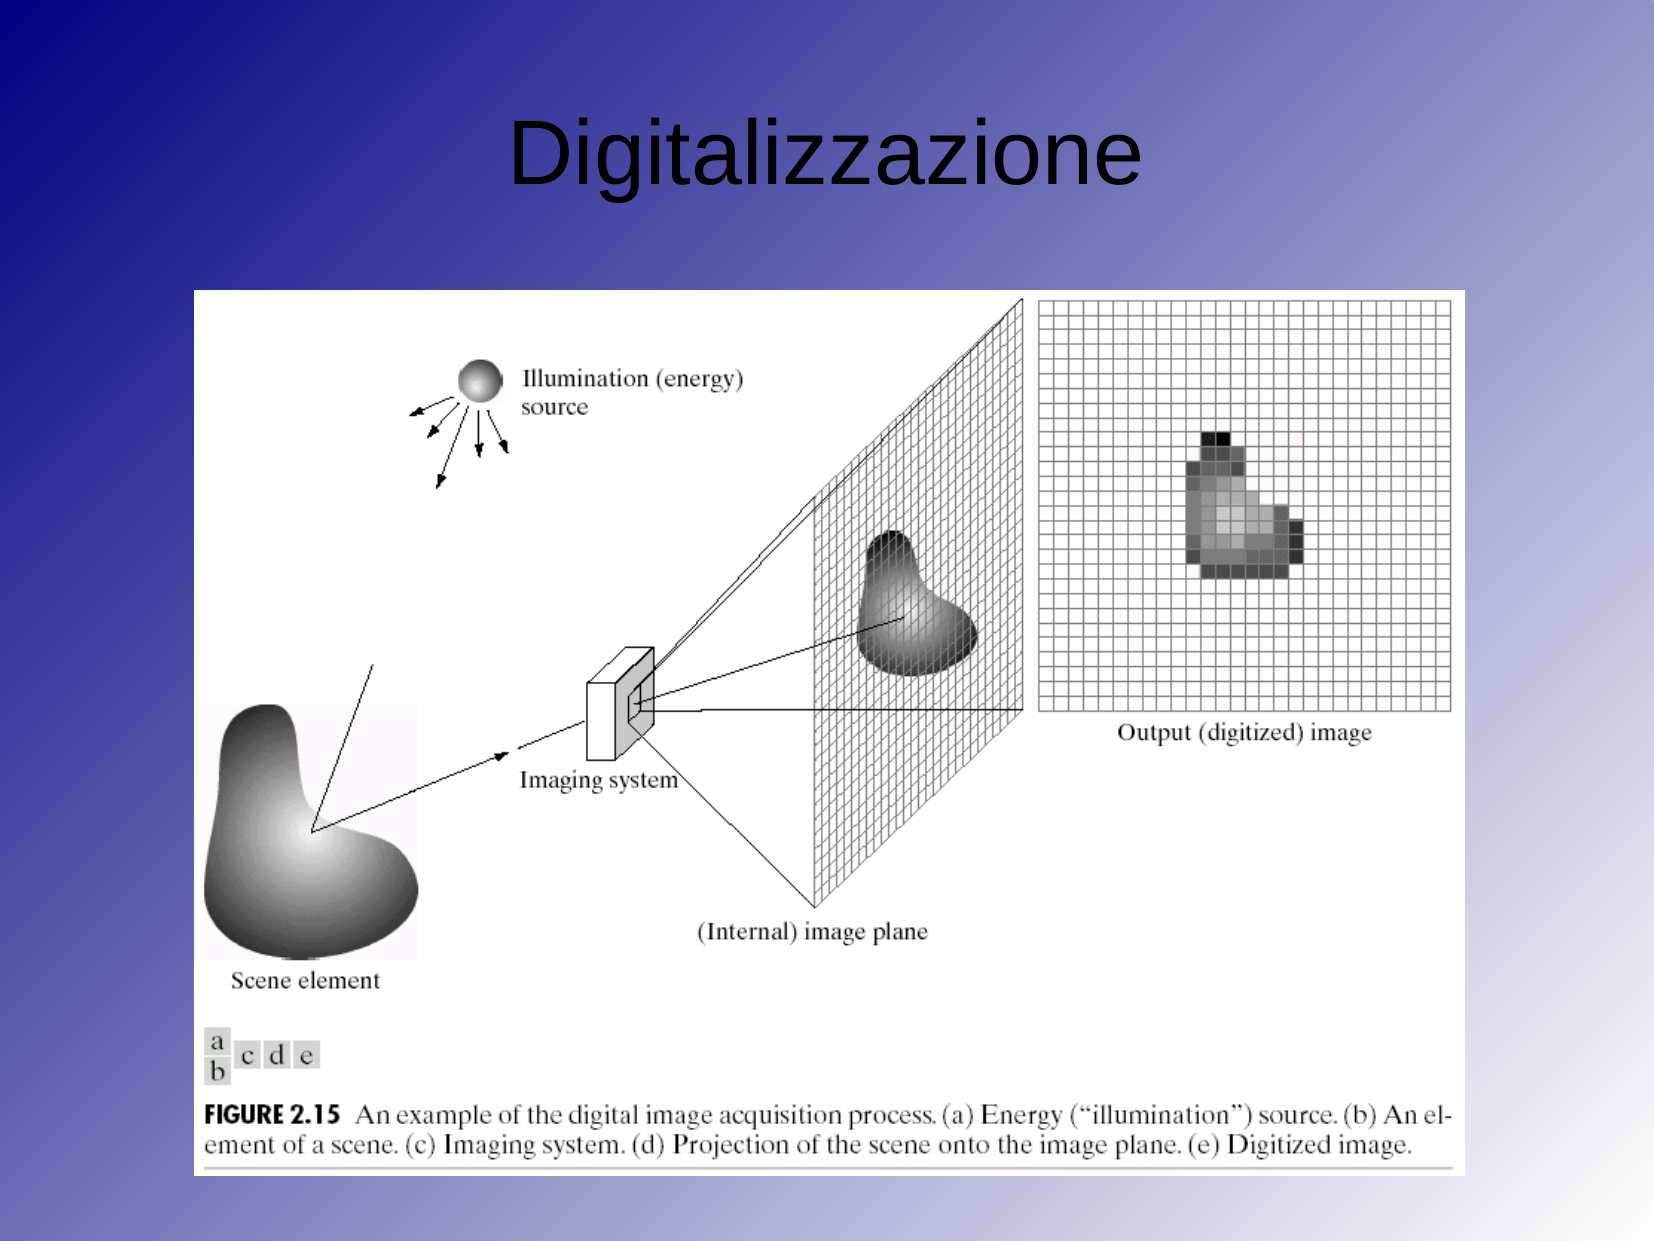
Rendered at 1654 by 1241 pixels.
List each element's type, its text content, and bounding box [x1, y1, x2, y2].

title Digitalizzazione [82, 49, 1571, 257]
picture [194, 290, 1465, 1176]
